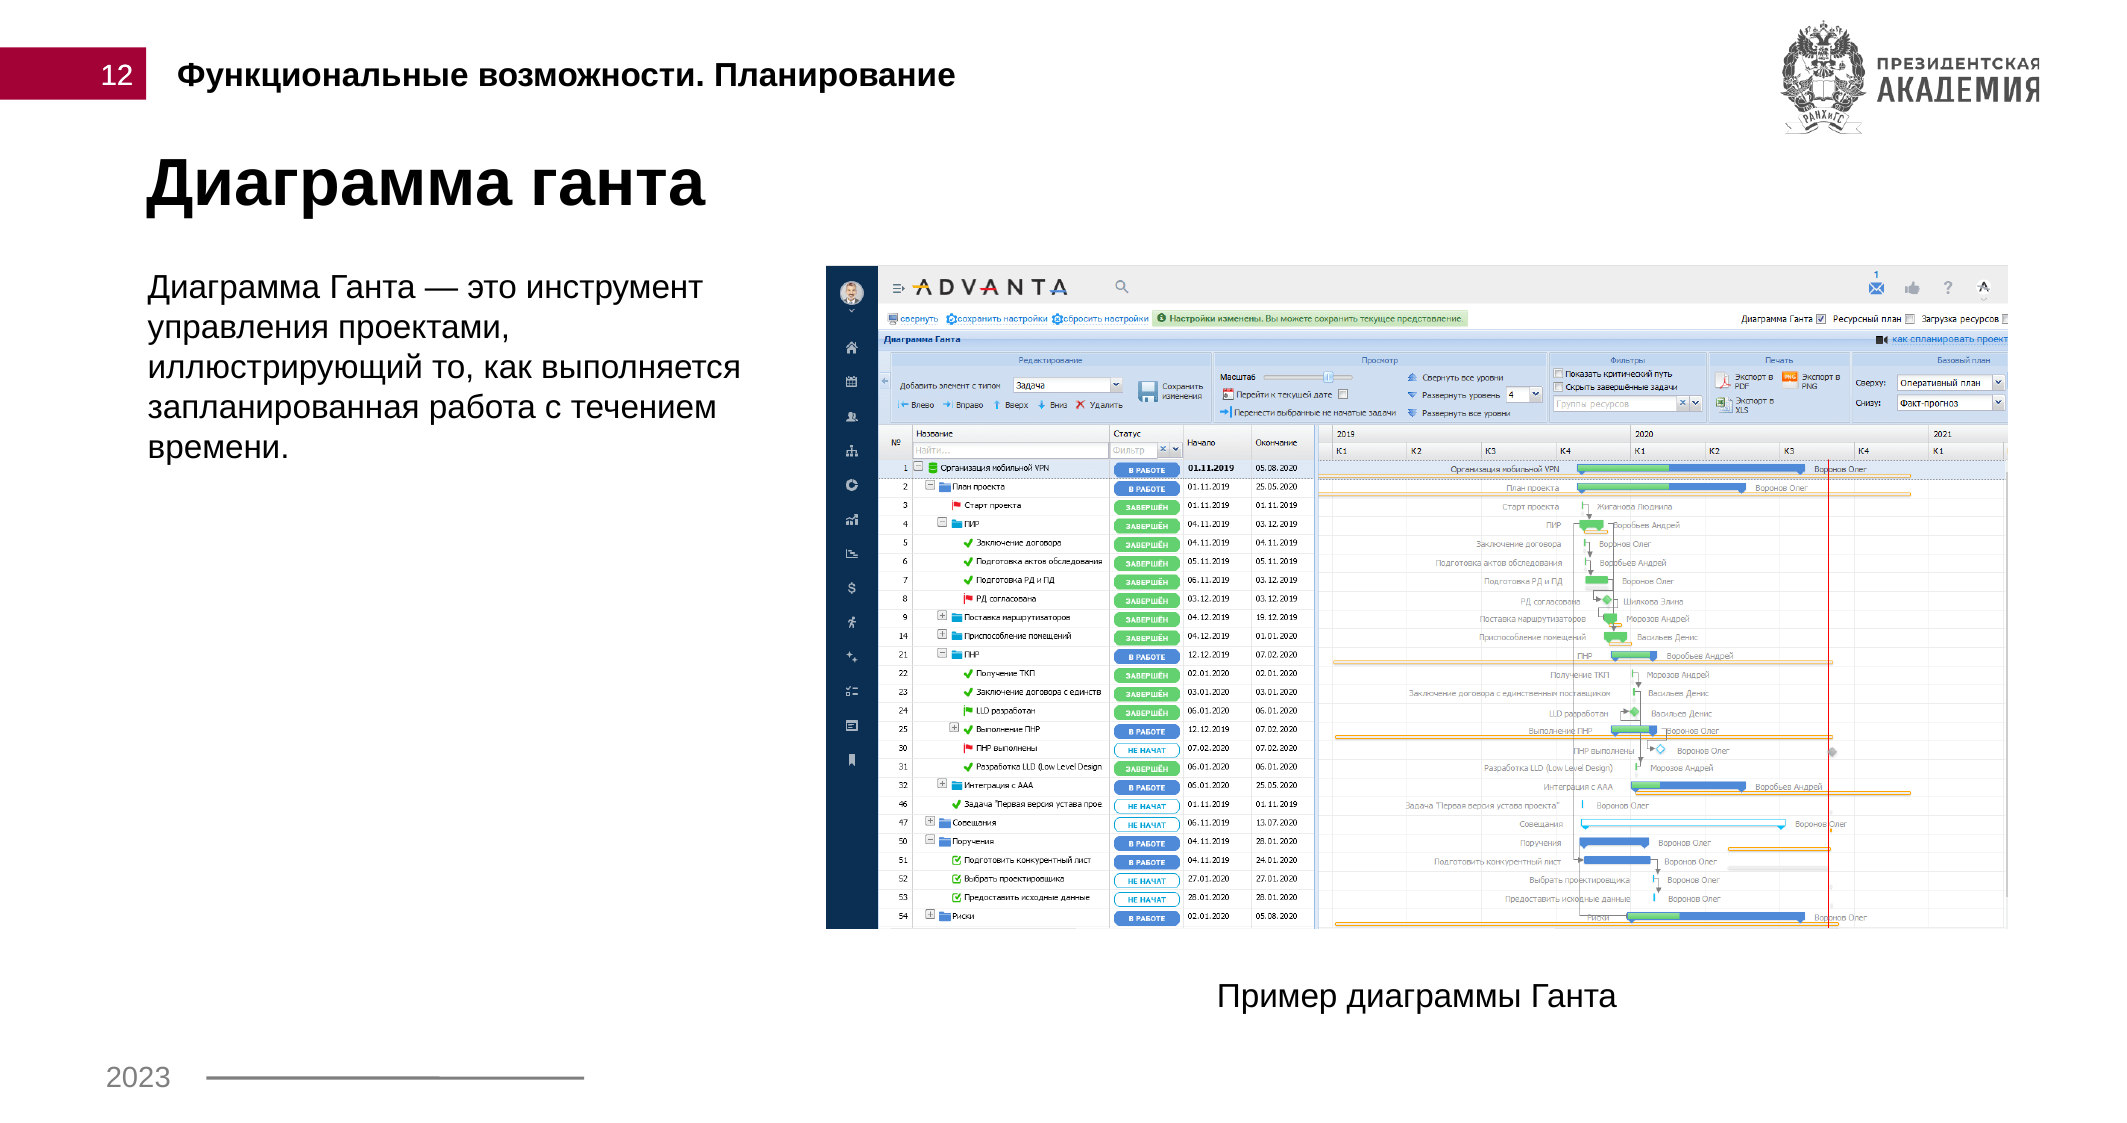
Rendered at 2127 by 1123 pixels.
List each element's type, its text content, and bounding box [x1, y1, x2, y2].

list Диаграмма Ганта — это инструмент управления проектами, иллюстрирующий то, как выполняется запланированная работа с течением времени. [147, 265, 768, 1004]
picture [1780, 20, 2040, 134]
text_box Функциональные возможности. Планирование [177, 43, 1447, 103]
list Пример диаграммы Ганта [885, 974, 1949, 1034]
picture [826, 265, 2008, 929]
title Диаграмма ганта [146, 147, 1359, 232]
slide_number <номер> [27, 43, 149, 104]
